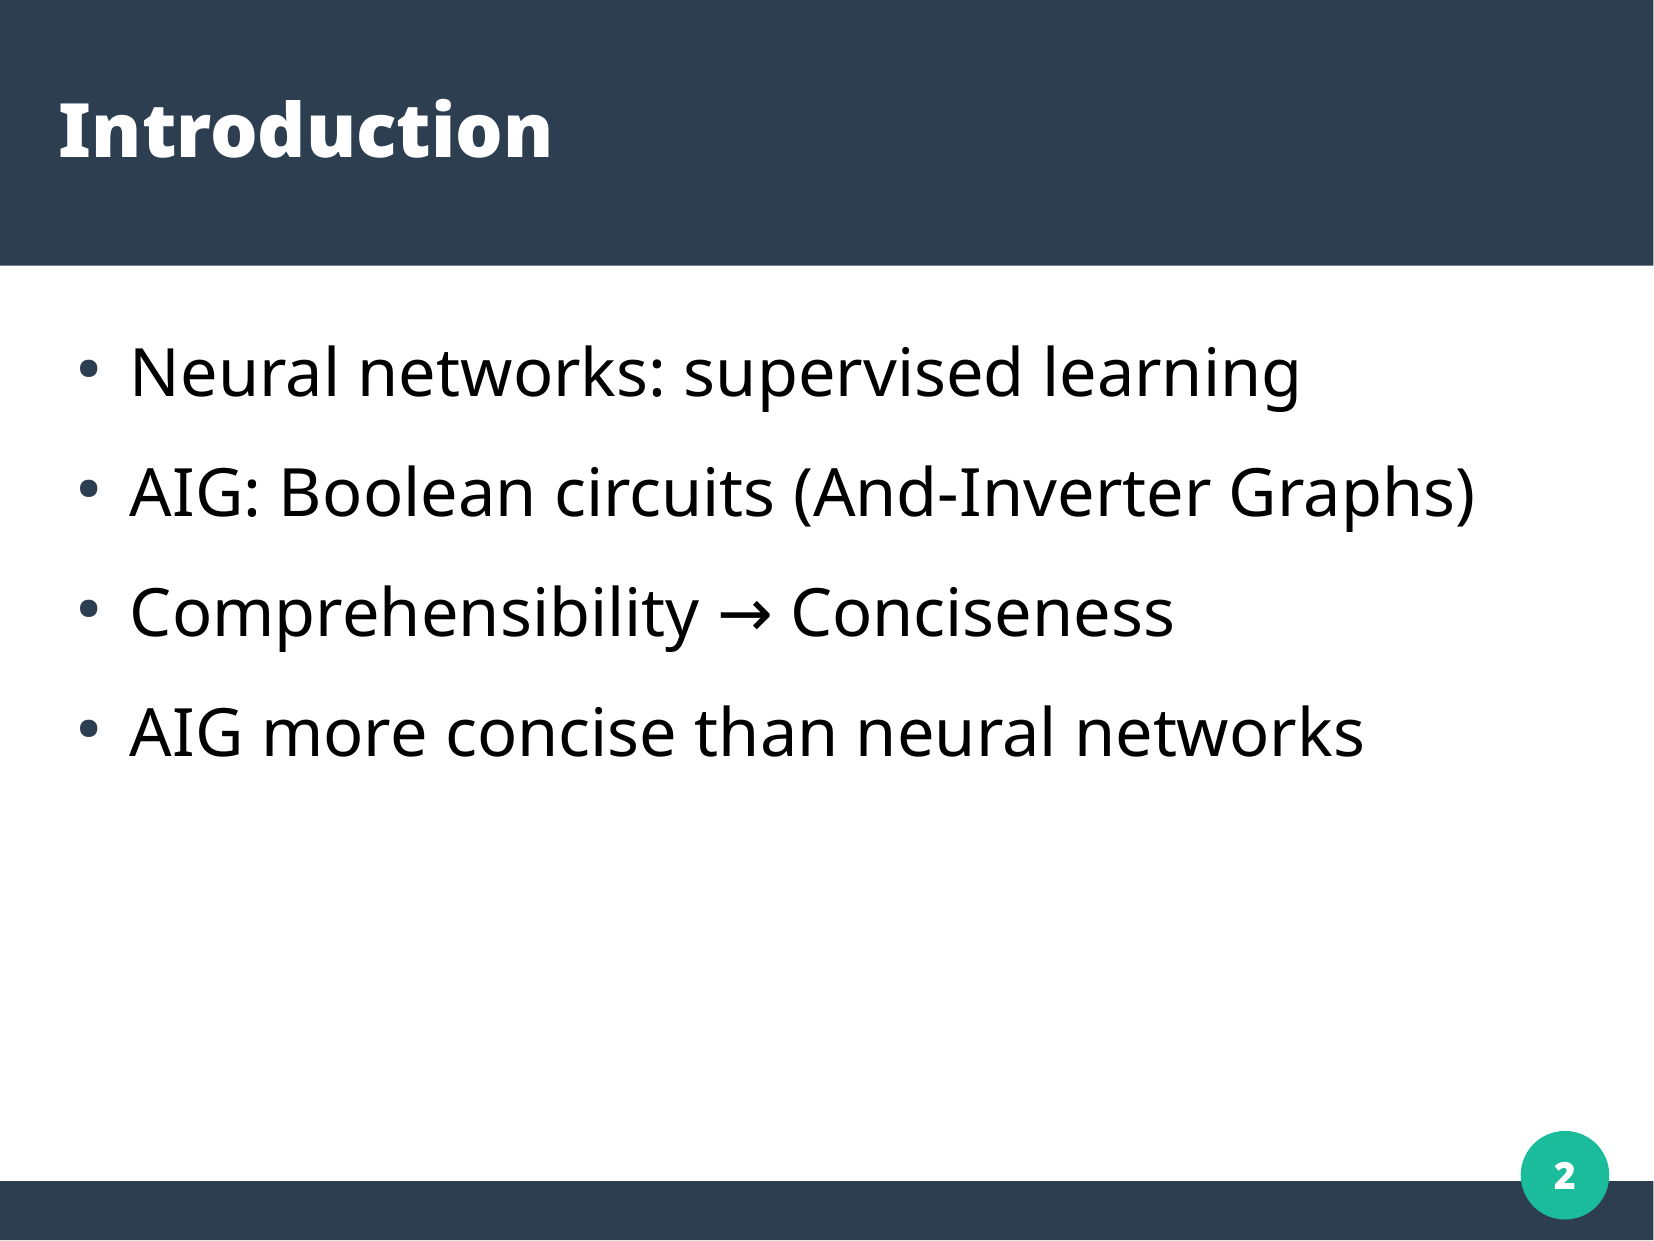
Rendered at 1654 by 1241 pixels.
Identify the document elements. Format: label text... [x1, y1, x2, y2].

list Neural networks: supervised learning AIG: Boolean circuits (And-Inverter Graphs) Comprehensibility → Conciseness AIG more concise than neural networks [59, 324, 1595, 1152]
title Introduction [59, 49, 1595, 207]
